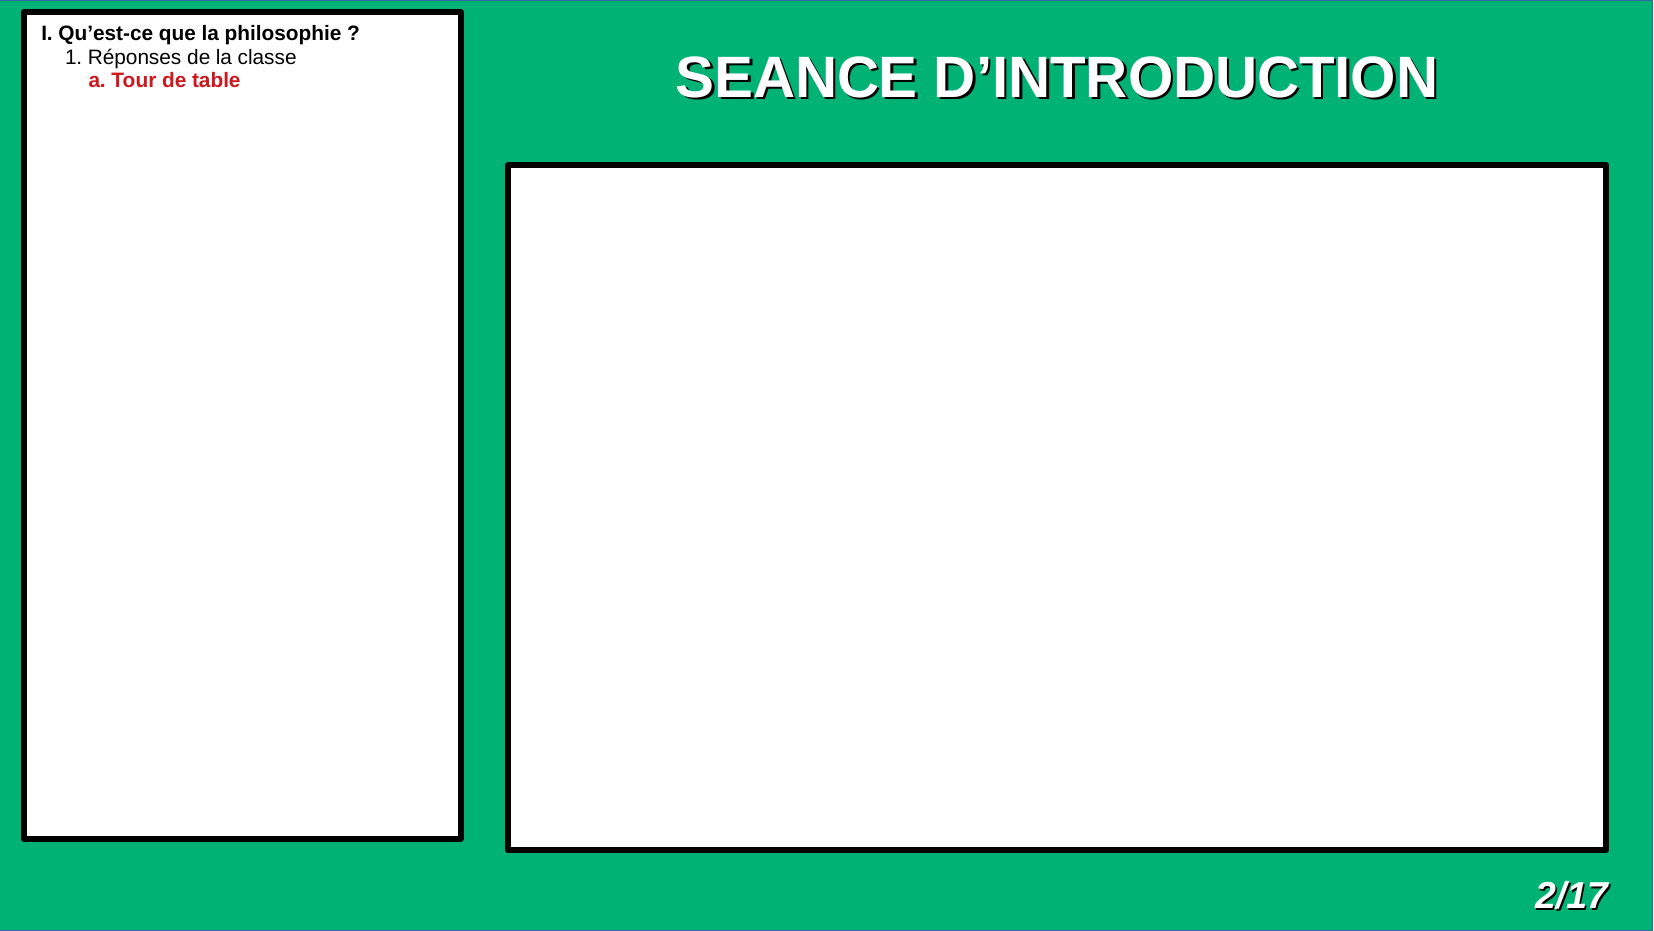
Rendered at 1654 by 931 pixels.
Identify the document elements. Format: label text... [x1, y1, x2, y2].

text_box [0, 0, 1653, 931]
text_box SEANCE D’INTRODUCTION [507, 0, 1607, 154]
text_box <numéro>/17 [1464, 867, 1623, 931]
text_box I. Qu’est-ce que la philosophie ? 1. Réponses de la classe a. Tour de table [23, 11, 461, 839]
